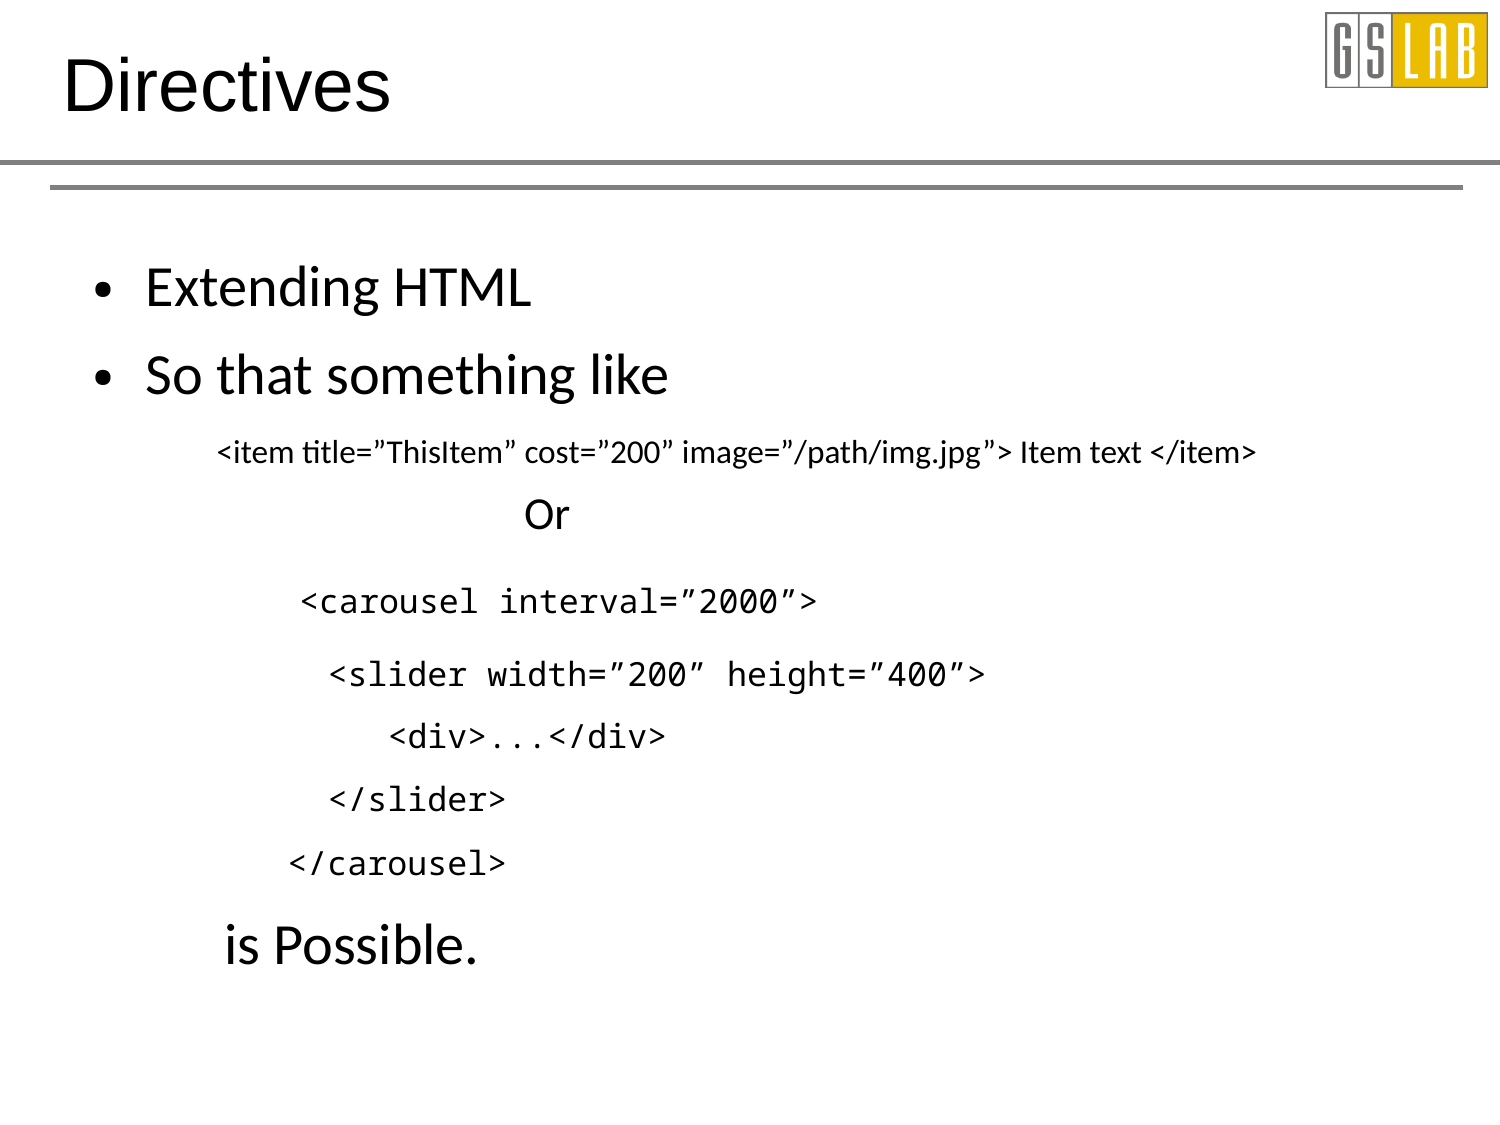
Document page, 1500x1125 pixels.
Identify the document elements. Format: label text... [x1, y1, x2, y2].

list Extending HTML So that something like <item title=”ThisItem” cost=”200” image=”/path/img.jpg”> Item text </item> Or <carousel interval=”2000”> <slider width=”200” height=”400”> <div>...</div> </slider> </carousel> [75, 262, 1425, 1005]
title Directives [62, 32, 1413, 138]
text_box is Possible. [153, 920, 985, 993]
picture [1325, 12, 1488, 88]
